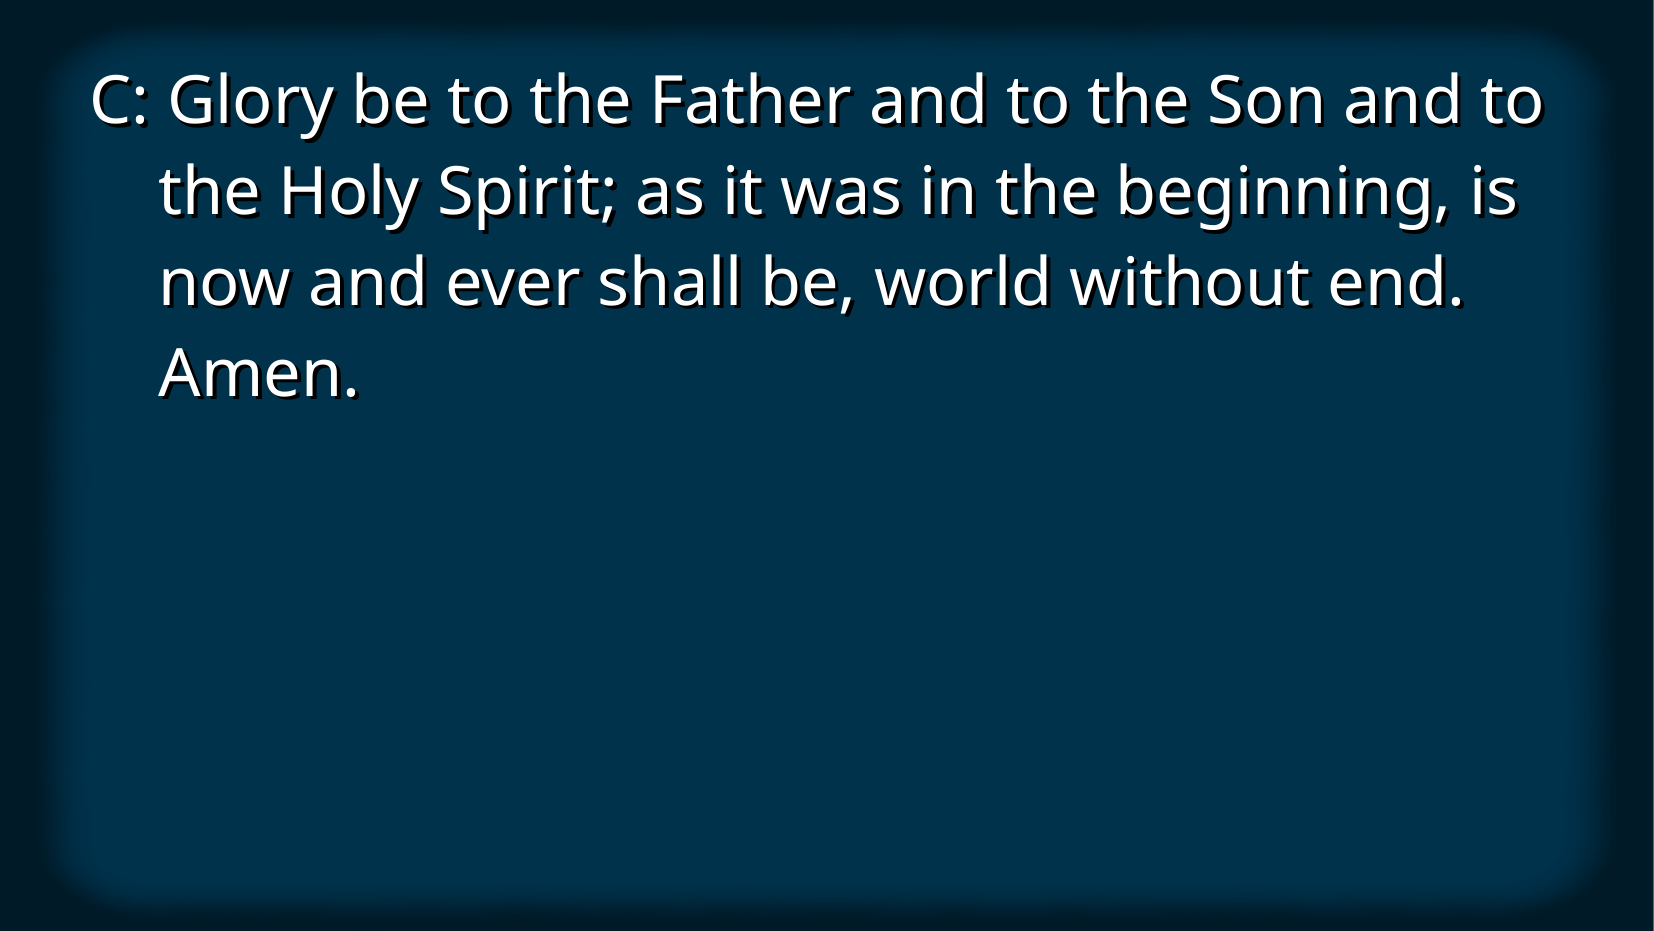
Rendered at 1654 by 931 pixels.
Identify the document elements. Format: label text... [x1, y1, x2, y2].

text_box C: Glory be to the Father and to the Son and to the Holy Spirit; as it was in the beginning, is now and ever shall be, world without end. Amen. [75, 45, 1576, 504]
picture [0, 0, 1654, 931]
